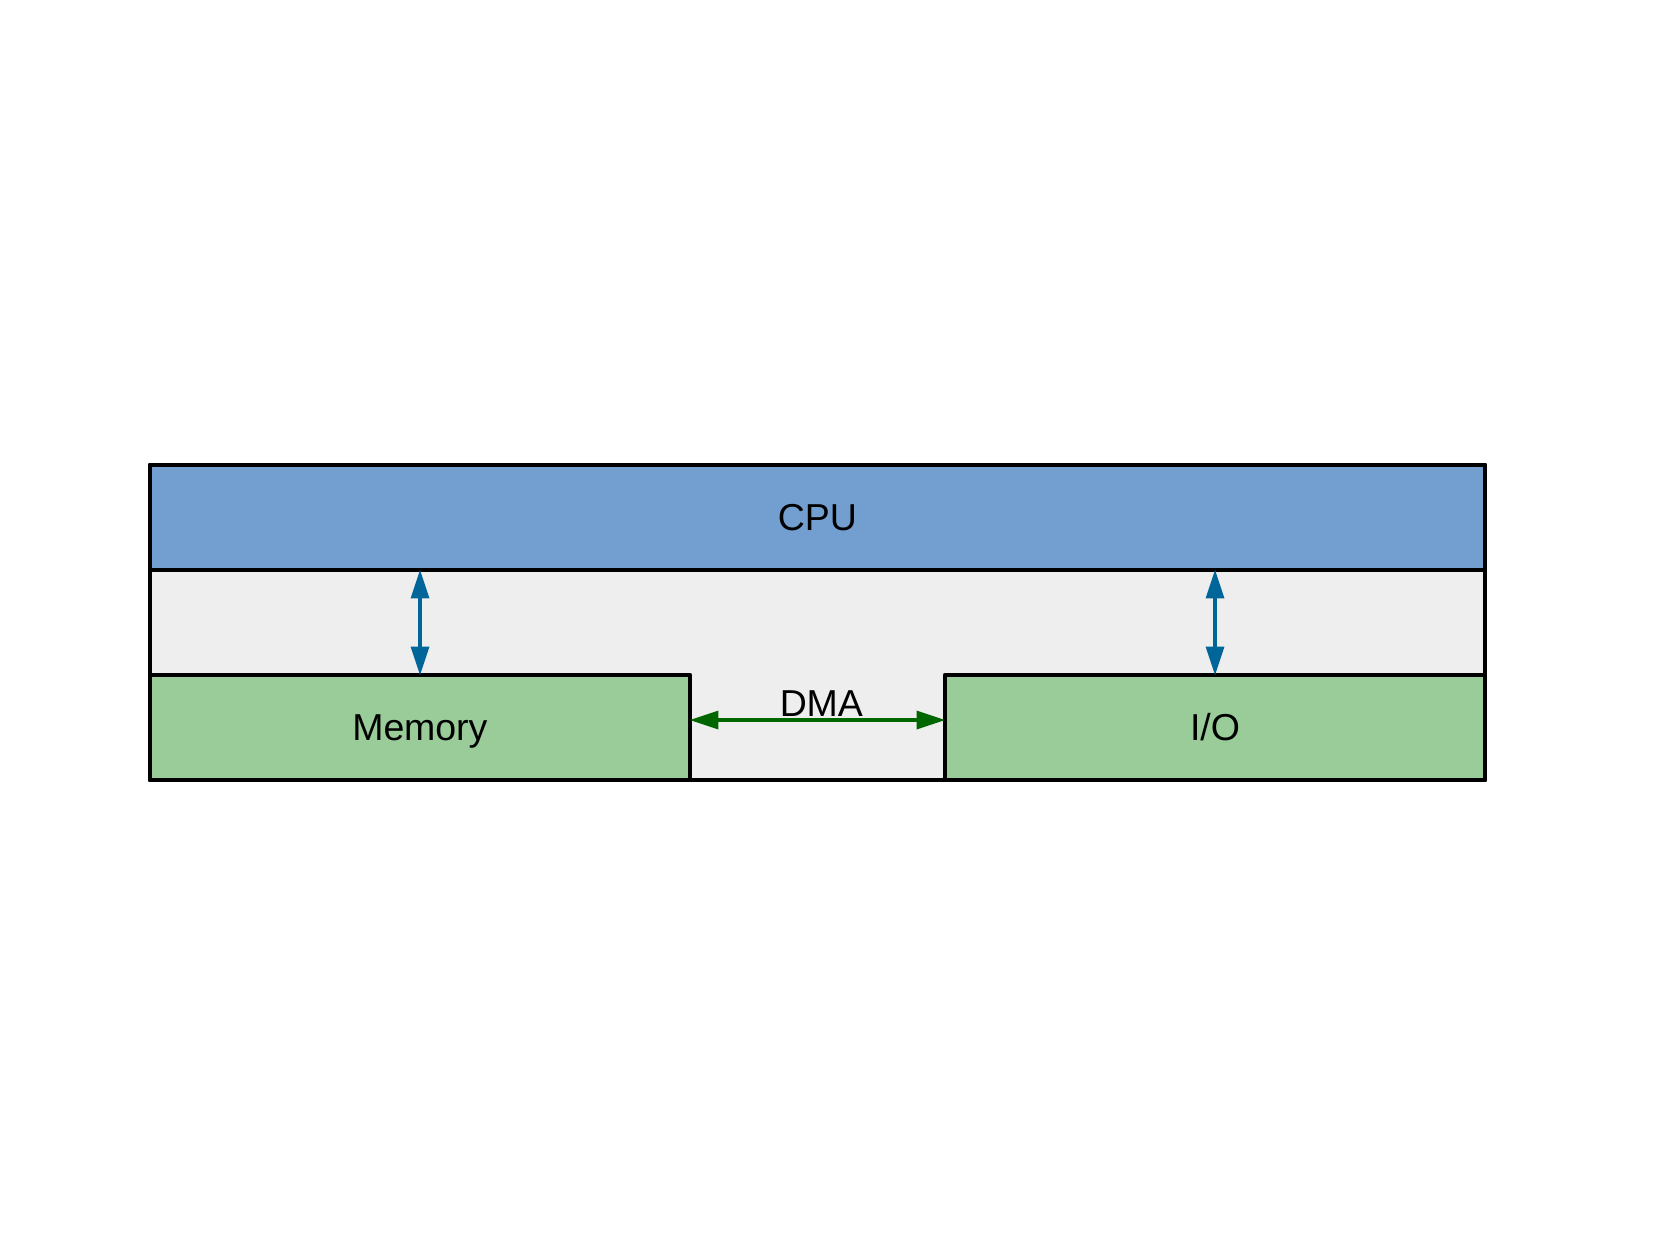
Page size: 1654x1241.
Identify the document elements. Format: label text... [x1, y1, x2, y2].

text_box I/O [945, 675, 1486, 781]
text_box DMA [765, 675, 878, 732]
text_box [1216, 571, 1486, 675]
text_box [691, 721, 945, 781]
text_box [150, 571, 419, 675]
text_box CPU [150, 465, 1486, 571]
text_box Memory [150, 675, 691, 781]
text_box [421, 571, 1214, 719]
